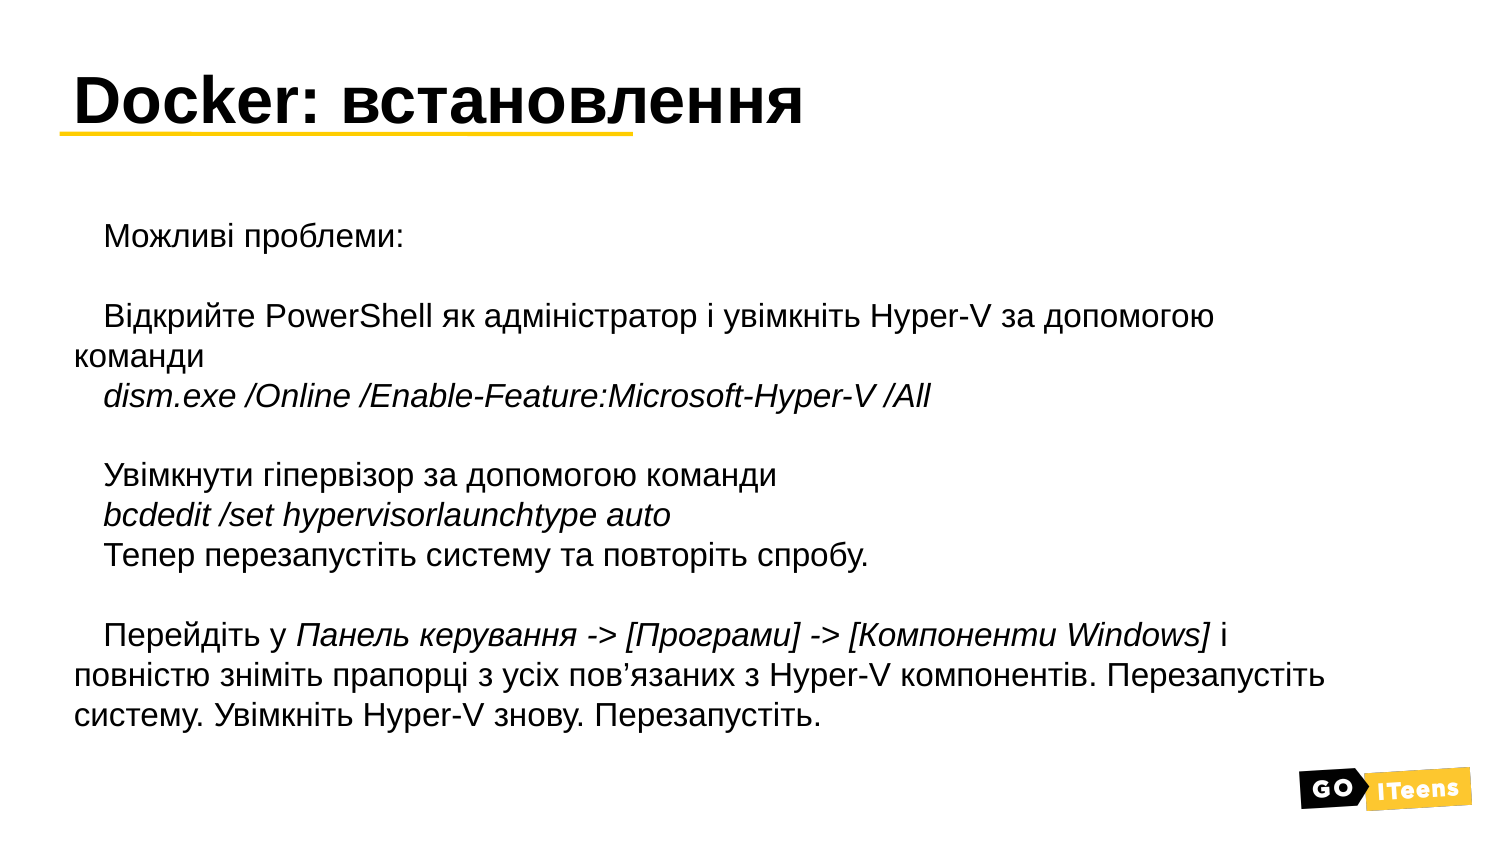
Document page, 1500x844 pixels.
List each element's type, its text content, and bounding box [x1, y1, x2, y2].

picture [1299, 767, 1472, 811]
text_box Docker: встановлення [59, 30, 1300, 153]
text_box Можливі проблеми: Відкрийте PowerShell як адміністратор і увімкніть Hyper-V за допомогою команди dism.exe /Online /Enable-Feature:Microsoft-Hyper-V /All Увімкнути гіпервізор за допомогою команди bcdedit /set hypervisorlaunchtype auto Тепер перезапустіть систему та повторіть спробу. Перейдіть у Панель керування -> [Програми] -> [Компоненти Windows] і повністю зніміть прапорці з усіх пов’язаних з Hyper-V компонентів. Перезапустіть систему. Увімкніть Hyper-V знову. Перезапустіть. [59, 206, 1359, 624]
